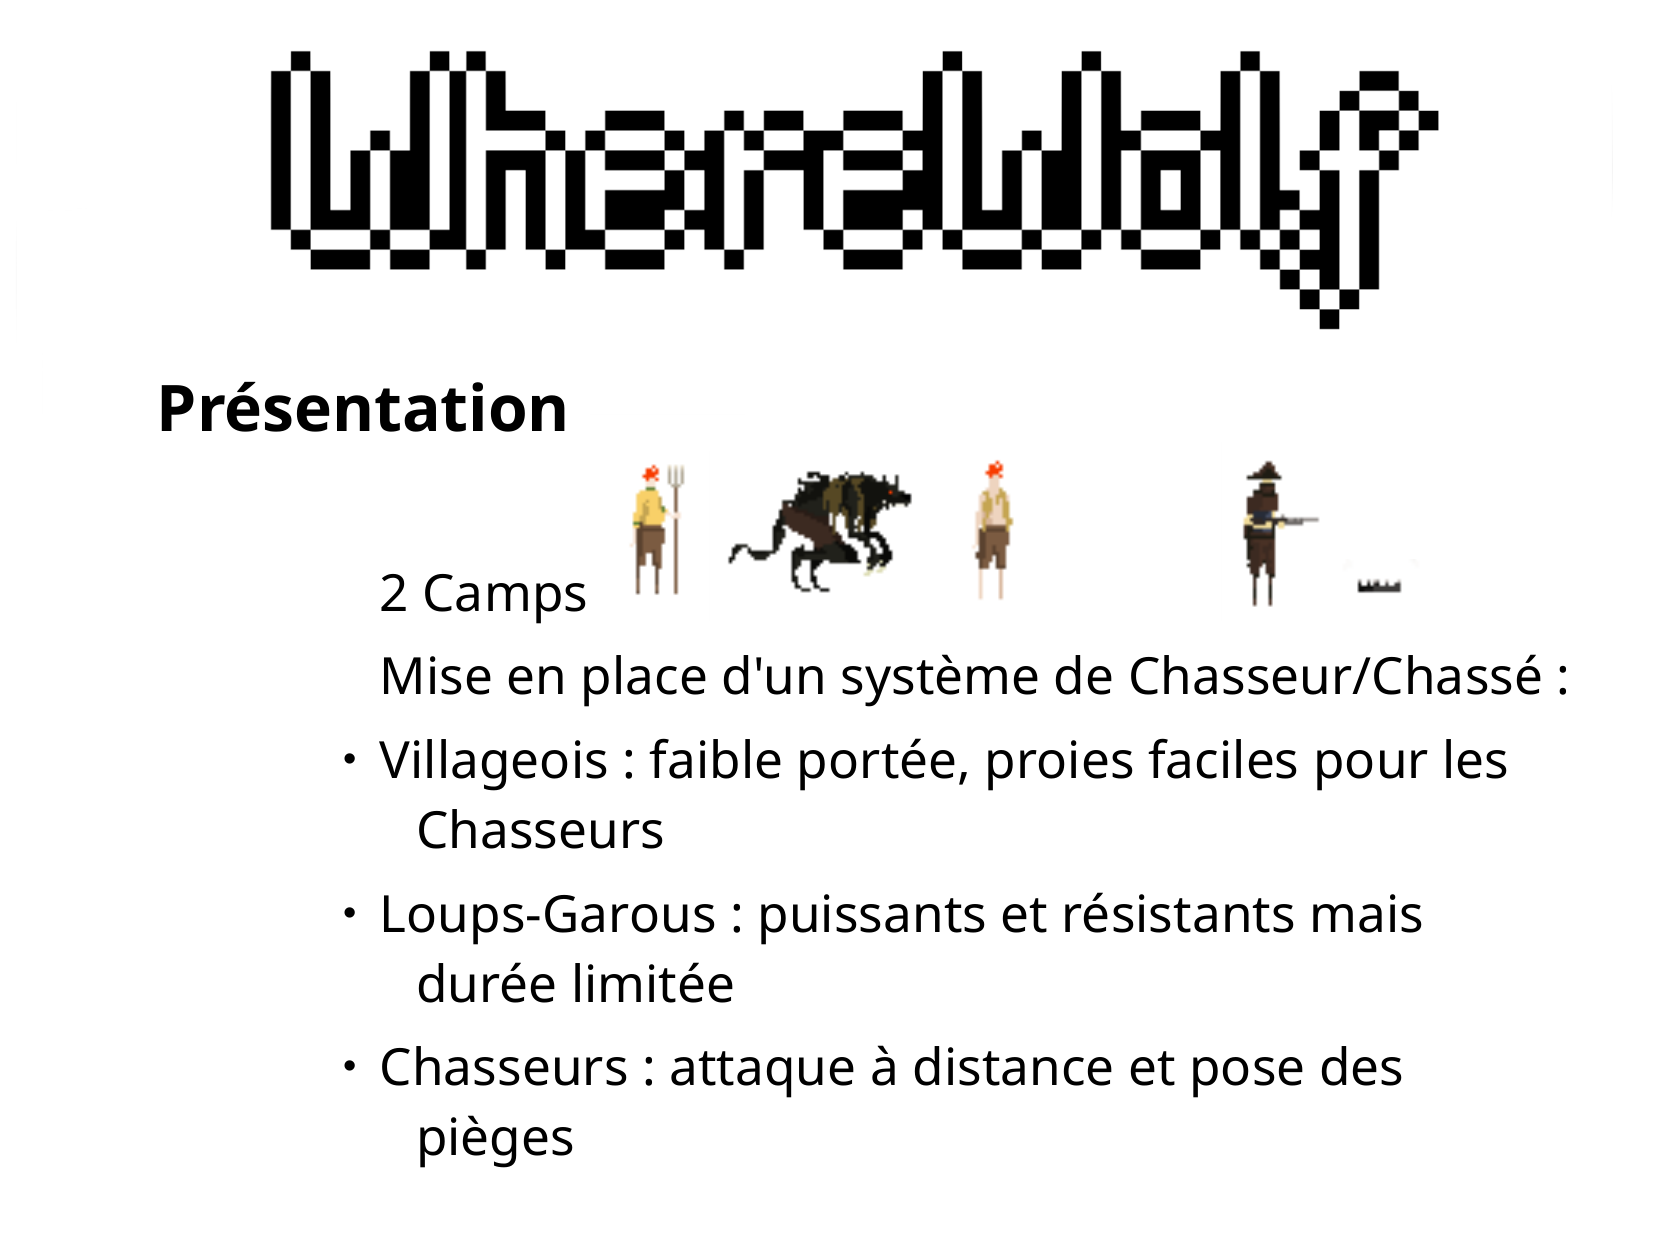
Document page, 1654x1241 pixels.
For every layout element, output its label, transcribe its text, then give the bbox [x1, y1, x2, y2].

picture [1220, 442, 1329, 621]
list Présentation 2 Camps : / Mise en place d'un système de Chasseur/Chassé : Villageois : faible portée, proies faciles pour les Chasseurs Loups-Garous : puissants et résistants mais durée limitée Chasseurs : attaque à distance et pose des pièges [88, 414, 1577, 1202]
picture [960, 442, 1034, 634]
picture [1335, 559, 1447, 621]
picture [0, 0, 1654, 639]
